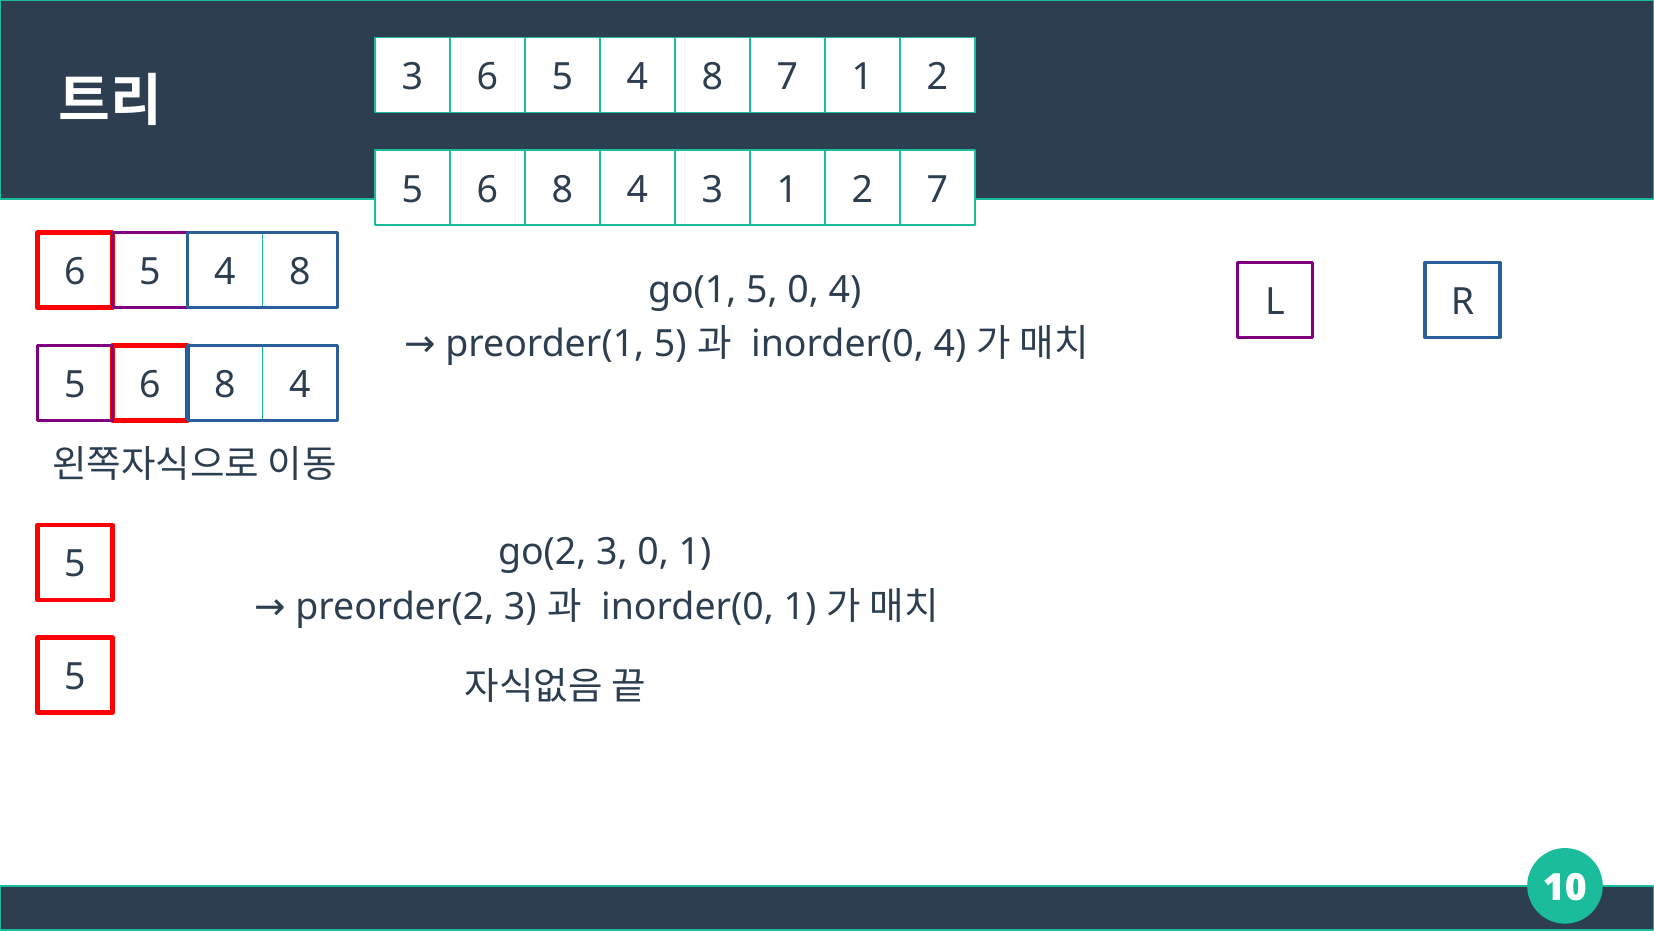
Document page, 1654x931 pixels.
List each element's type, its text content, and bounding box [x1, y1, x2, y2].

text_box go(1, 5, 0, 4) → preorder(1, 5)과 inorder(0, 4)가 매치 [389, 254, 1126, 376]
text_box 5 [525, 37, 600, 113]
text_box R [1425, 262, 1501, 338]
text_box 3 [675, 150, 750, 226]
text_box 4 [600, 150, 675, 226]
text_box 8 [190, 347, 262, 419]
text_box go(2, 3, 0, 1) → preorder(2, 3)과 inorder(0, 1)가 매치 [239, 517, 976, 638]
title 트리 [59, 37, 1595, 155]
text_box 3 [375, 37, 450, 113]
text_box 4 [262, 347, 336, 419]
text_box 7 [900, 150, 976, 226]
text_box 2 [825, 150, 900, 226]
text_box 5 [375, 150, 450, 226]
text_box 6 [450, 150, 525, 226]
text_box 5 [40, 527, 110, 598]
text_box 1 [825, 37, 900, 113]
text_box 왼쪽자식으로 이동 [37, 426, 352, 496]
text_box 5 [39, 347, 110, 419]
text_box 6 [115, 348, 185, 418]
text_box 2 [900, 37, 976, 113]
text_box 자식없음 끝 [450, 648, 661, 718]
text_box 5 [40, 640, 110, 710]
text_box 7 [750, 37, 825, 113]
text_box 4 [600, 37, 675, 113]
text_box 8 [525, 150, 600, 226]
text_box 6 [450, 37, 525, 113]
text_box 4 [189, 234, 262, 306]
text_box 5 [115, 234, 186, 306]
text_box 1 [750, 150, 825, 226]
text_box 8 [262, 234, 336, 306]
text_box L [1237, 262, 1313, 338]
text_box 6 [40, 235, 110, 305]
text_box 8 [675, 37, 750, 113]
